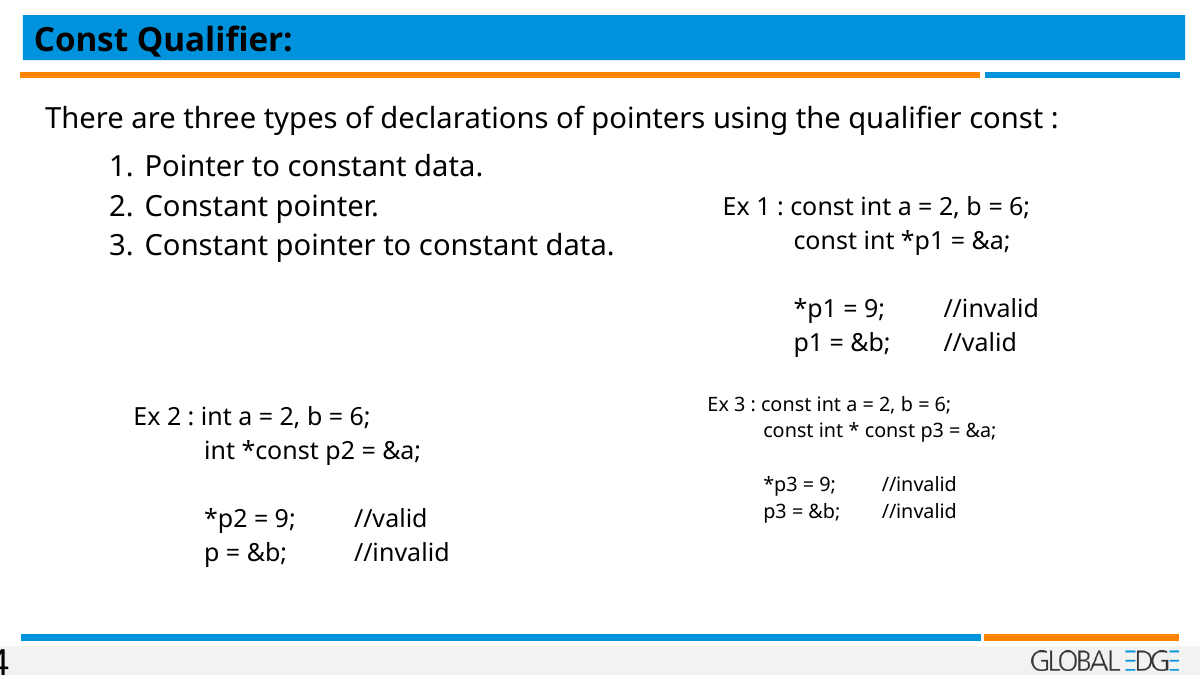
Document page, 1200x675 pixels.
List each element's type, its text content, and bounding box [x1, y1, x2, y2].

picture [1031, 650, 1179, 671]
list Ex 1 : const int a = 2, b = 6; const int *p1 = &a; *p1 = 9; //invalid p1 = &b; //valid [651, 188, 1200, 376]
list Ex 3 : const int a = 2, b = 6; const int * const p3 = &a; *p3 = 9; //invalid p3 = &b; //invalid [651, 389, 1200, 526]
text_box There are three types of declarations of pointers using the qualifier const : [30, 89, 1197, 140]
list Ex 2 : int a = 2, b = 6; int *const p2 = &a; *p2 = 9; //valid p = &b; //invalid [62, 398, 624, 586]
text_box Pointer to constant data. Constant pointer. Constant pointer to constant data. [94, 137, 1117, 256]
text_box Const Qualifier: [22, 15, 1186, 61]
